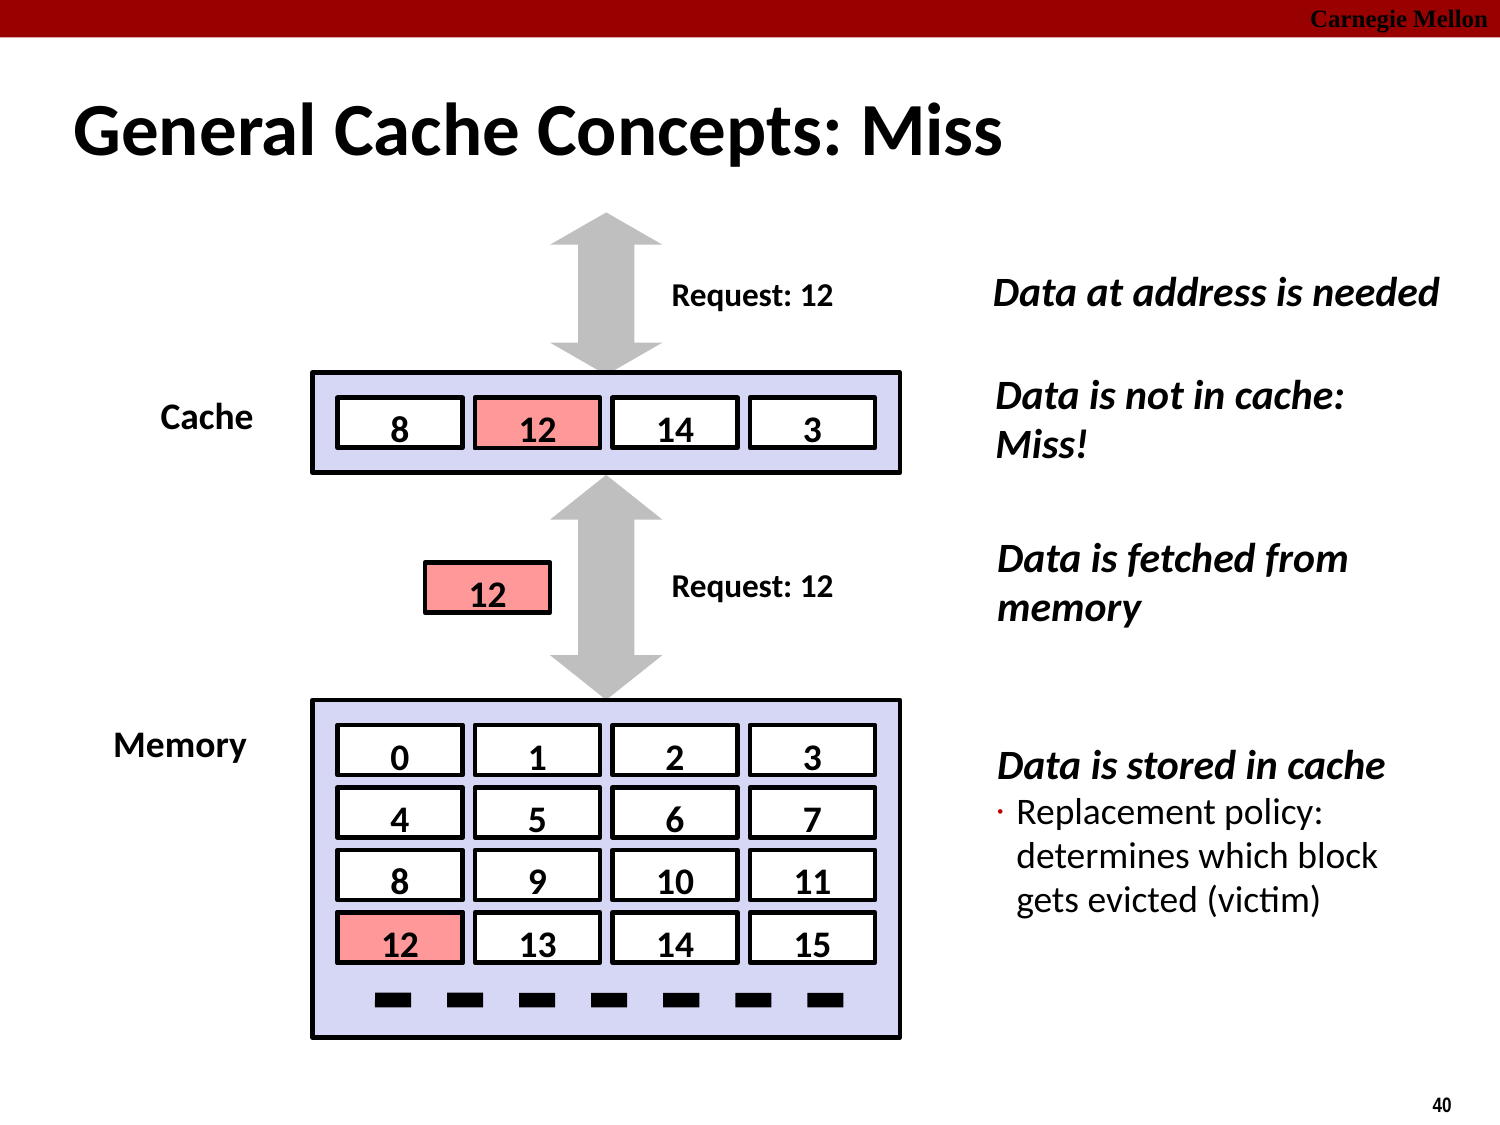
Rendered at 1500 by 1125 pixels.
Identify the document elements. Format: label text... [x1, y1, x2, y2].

text_box 12 [337, 912, 463, 963]
text_box 2 [612, 725, 738, 775]
text_box 8 [337, 397, 463, 448]
text_box [312, 212, 900, 473]
text_box 12 [474, 397, 600, 448]
text_box Data at address is needed [978, 259, 1455, 324]
text_box 3 [750, 725, 875, 775]
text_box 4 [337, 787, 463, 838]
text_box 12 [425, 562, 550, 613]
text_box 7 [750, 787, 875, 838]
text_box Data is stored in cache Replacement policy: determines which block gets evicted (victim) [982, 732, 1402, 930]
text_box Memory [98, 712, 262, 773]
title General Cache Concepts: Miss [58, 72, 1304, 198]
text_box 14 [612, 912, 738, 963]
text_box Request: 12 [656, 265, 849, 321]
text_box 5 [474, 787, 600, 838]
text_box 3 [750, 397, 875, 448]
text_box 0 [337, 725, 463, 775]
text_box 6 [612, 787, 738, 838]
text_box 13 [474, 912, 600, 963]
text_box Request: 12 [656, 556, 849, 612]
text_box Cache [145, 385, 269, 446]
text_box 9 [474, 849, 600, 900]
text_box 10 [612, 849, 738, 900]
text_box Data is fetched from memory [982, 525, 1364, 639]
text_box Data is not in cache: Miss! [980, 362, 1360, 477]
text_box 1 [474, 725, 600, 775]
text_box 8 [337, 849, 463, 900]
text_box 15 [750, 912, 875, 963]
text_box [312, 474, 900, 1038]
text_box 14 [612, 397, 738, 448]
text_box 11 [750, 849, 875, 900]
